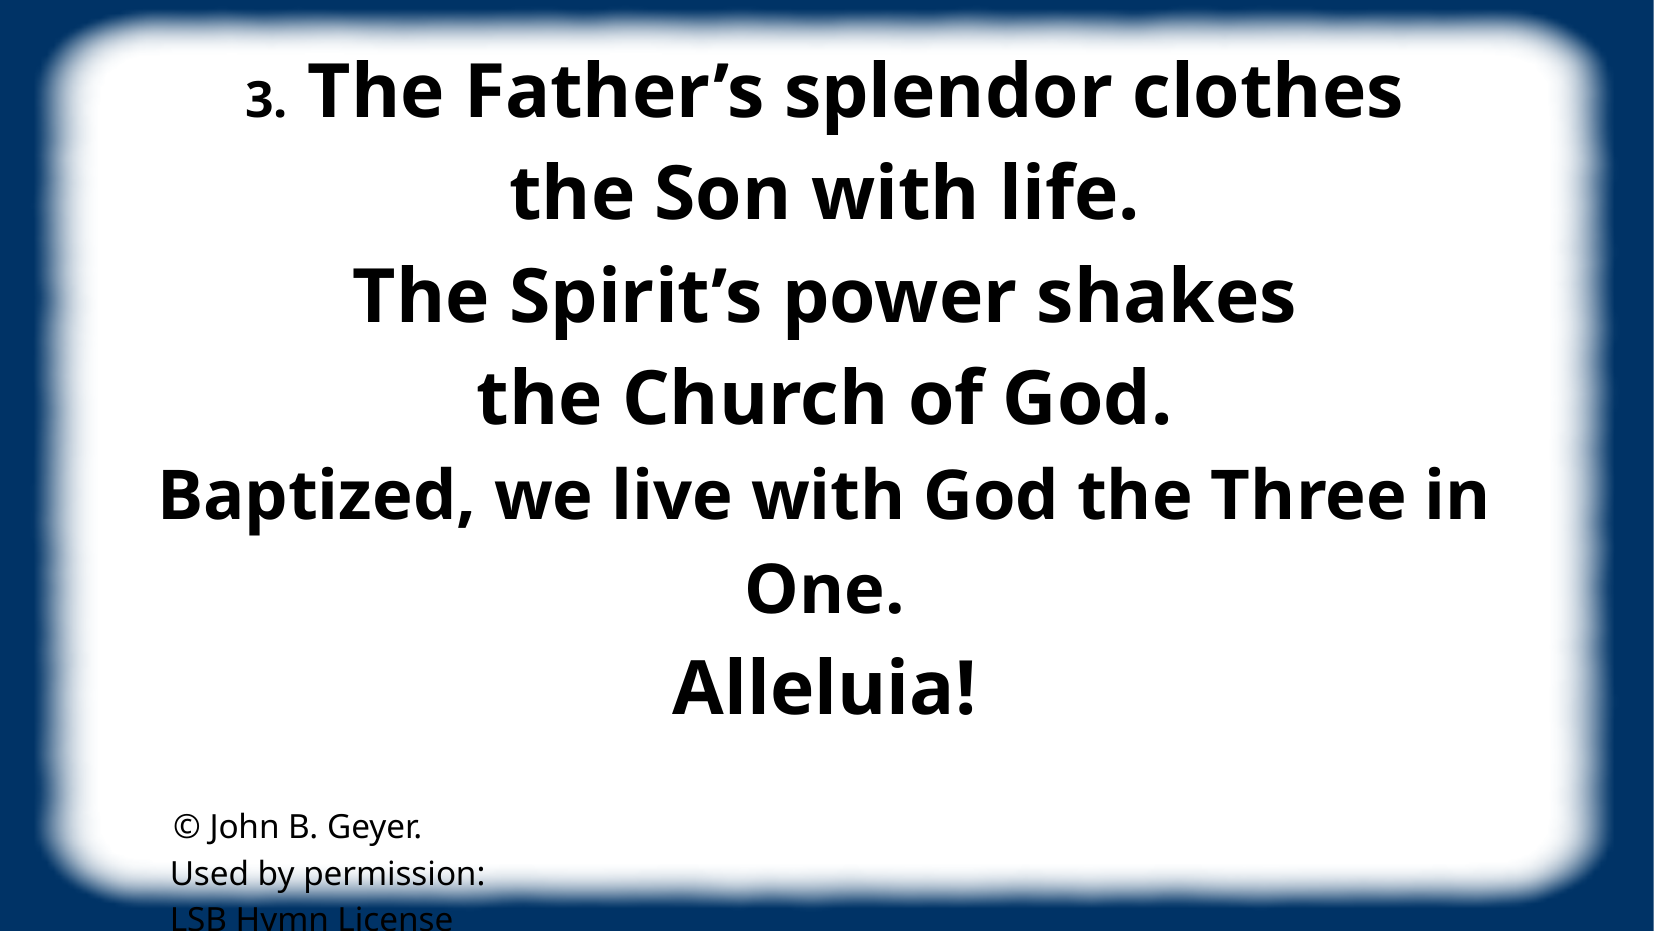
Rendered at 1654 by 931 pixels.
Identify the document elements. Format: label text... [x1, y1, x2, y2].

picture [241, 920, 253, 931]
picture [384, 915, 393, 920]
picture [439, 915, 448, 920]
picture [211, 920, 222, 928]
text_box 3. The Father’s splendor clothes the Son with life. The Spirit’s power shakes the Church of God. Baptized, we live with God the Three in One. Alleluia! © John B. Geyer. Used by permission: LSB Hymn License .NET, no. 100011038. [75, 30, 1576, 878]
picture [404, 915, 413, 931]
picture [283, 915, 291, 931]
picture [314, 915, 323, 931]
picture [294, 915, 303, 931]
picture [0, 0, 1654, 931]
picture [211, 910, 221, 917]
